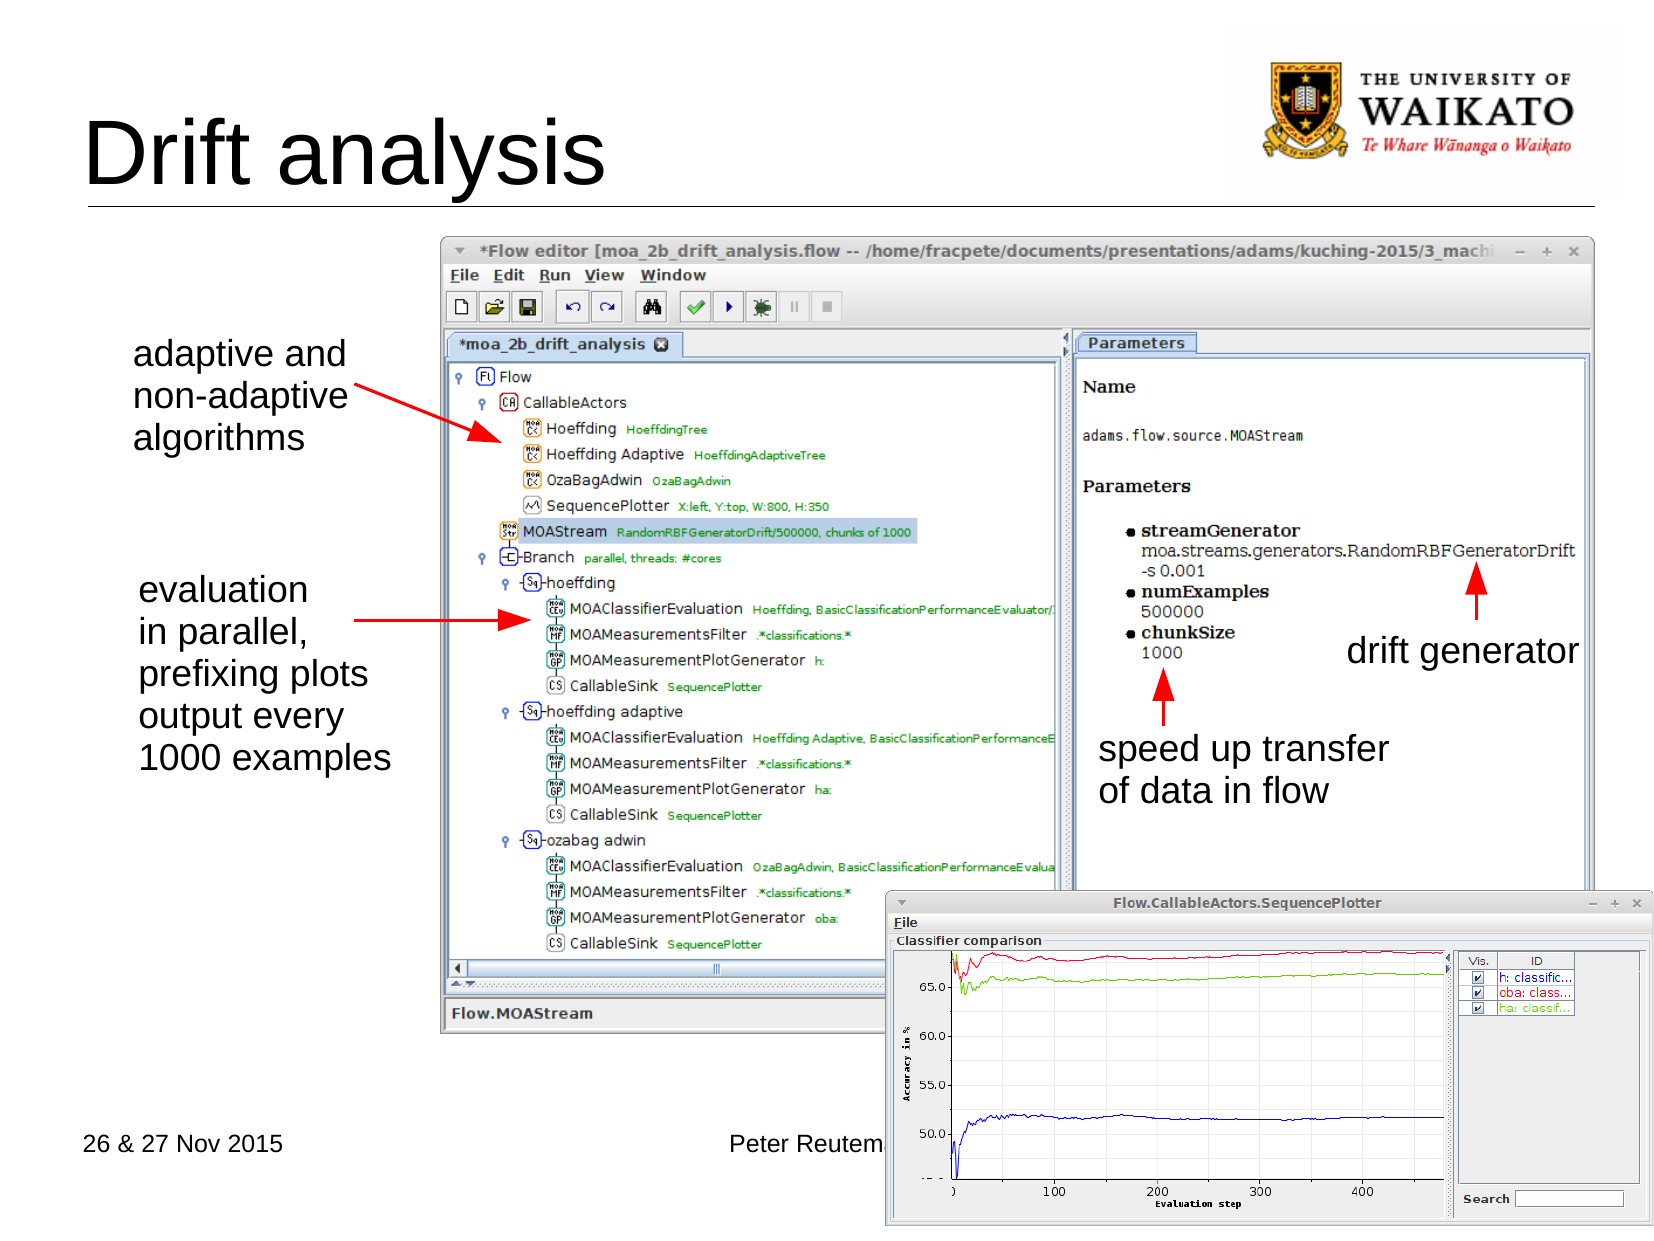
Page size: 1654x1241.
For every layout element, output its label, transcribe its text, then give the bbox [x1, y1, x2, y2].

picture [440, 236, 1654, 1226]
text_box adaptive and non-adaptive algorithms [118, 324, 364, 466]
title Drift analysis [82, 49, 1571, 257]
text_box evaluation in parallel, prefixing plots output every 1000 examples [123, 561, 407, 786]
text_box speed up transfer of data in flow [1083, 720, 1415, 820]
text_box drift generator [1331, 622, 1595, 680]
picture [1228, 24, 1619, 201]
